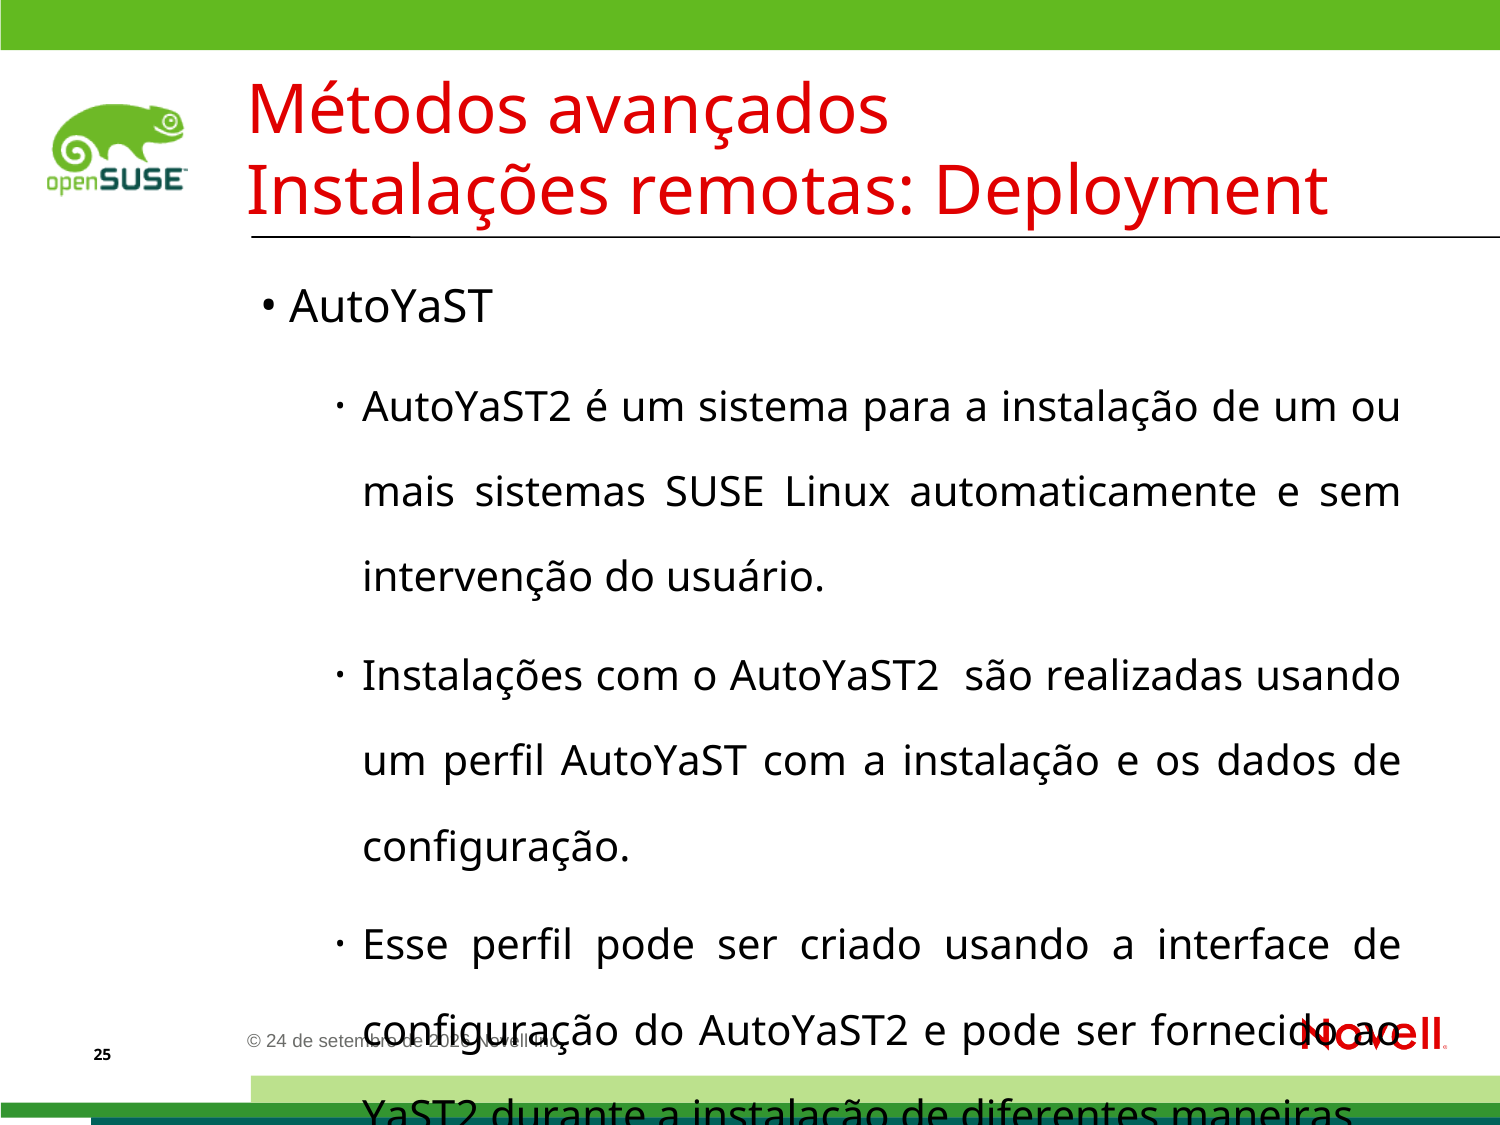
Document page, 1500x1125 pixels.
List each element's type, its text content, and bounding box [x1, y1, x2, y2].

title Métodos avançados Instalações remotas: Deployment [246, 60, 1409, 239]
list AutoYaST AutoYaST2 é um sistema para a instalação de um ou mais sistemas SUSE Linux automaticamente e sem intervenção do usuário. Instalações com o AutoYaST2 são realizadas usando um perfil AutoYaST com a instalação e os dados de configuração. Esse perfil pode ser criado usando a interface de configuração do AutoYaST2 e pode ser fornecido ao YaST2 durante a instalação de diferentes maneiras. [245, 267, 1458, 1082]
picture [47, 104, 188, 197]
